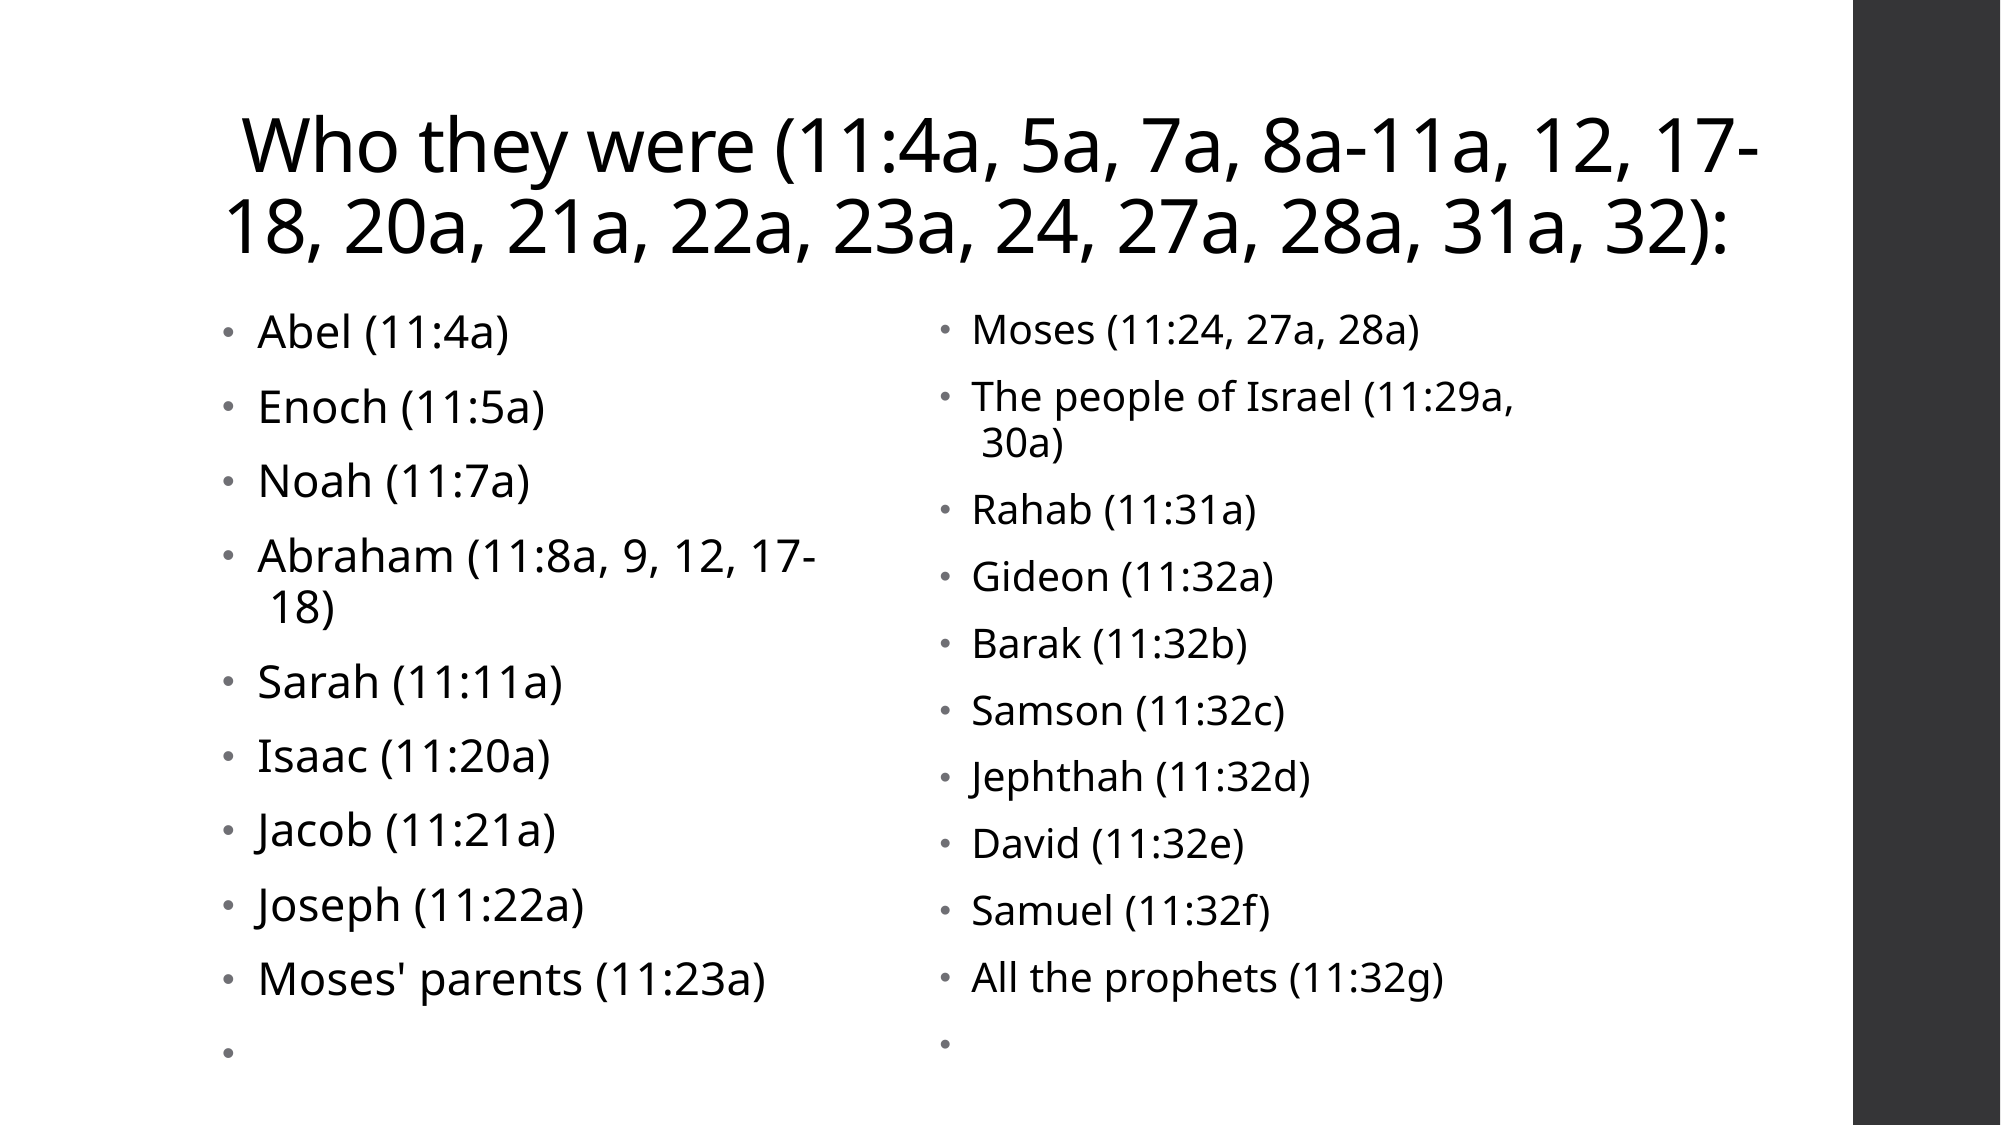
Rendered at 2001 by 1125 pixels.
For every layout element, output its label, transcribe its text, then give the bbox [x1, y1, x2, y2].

title Who they were (11:4a, 5a, 7a, 8a-11a, 12, 17-18, 20a, 21a, 22a, 23a, 24, 27a, 28a, 31a, 32): [206, 60, 1797, 278]
list Moses (11:24, 27a, 28a) The people of Israel (11:29a, 30a) Rahab (11:31a) Gideon (11:32a) Barak (11:32b) Samson (11:32c) Jephthah (11:32d) David (11:32e) Samuel (11:32f) All the prophets (11:32g) [924, 299, 1617, 1014]
list Abel (11:4a) Enoch (11:5a) Noah (11:7a) Abraham (11:8a, 9, 12, 17-18) Sarah (11:11a) Isaac (11:20a) Jacob (11:21a) Joseph (11:22a) Moses' parents (11:23a) [207, 299, 900, 1014]
